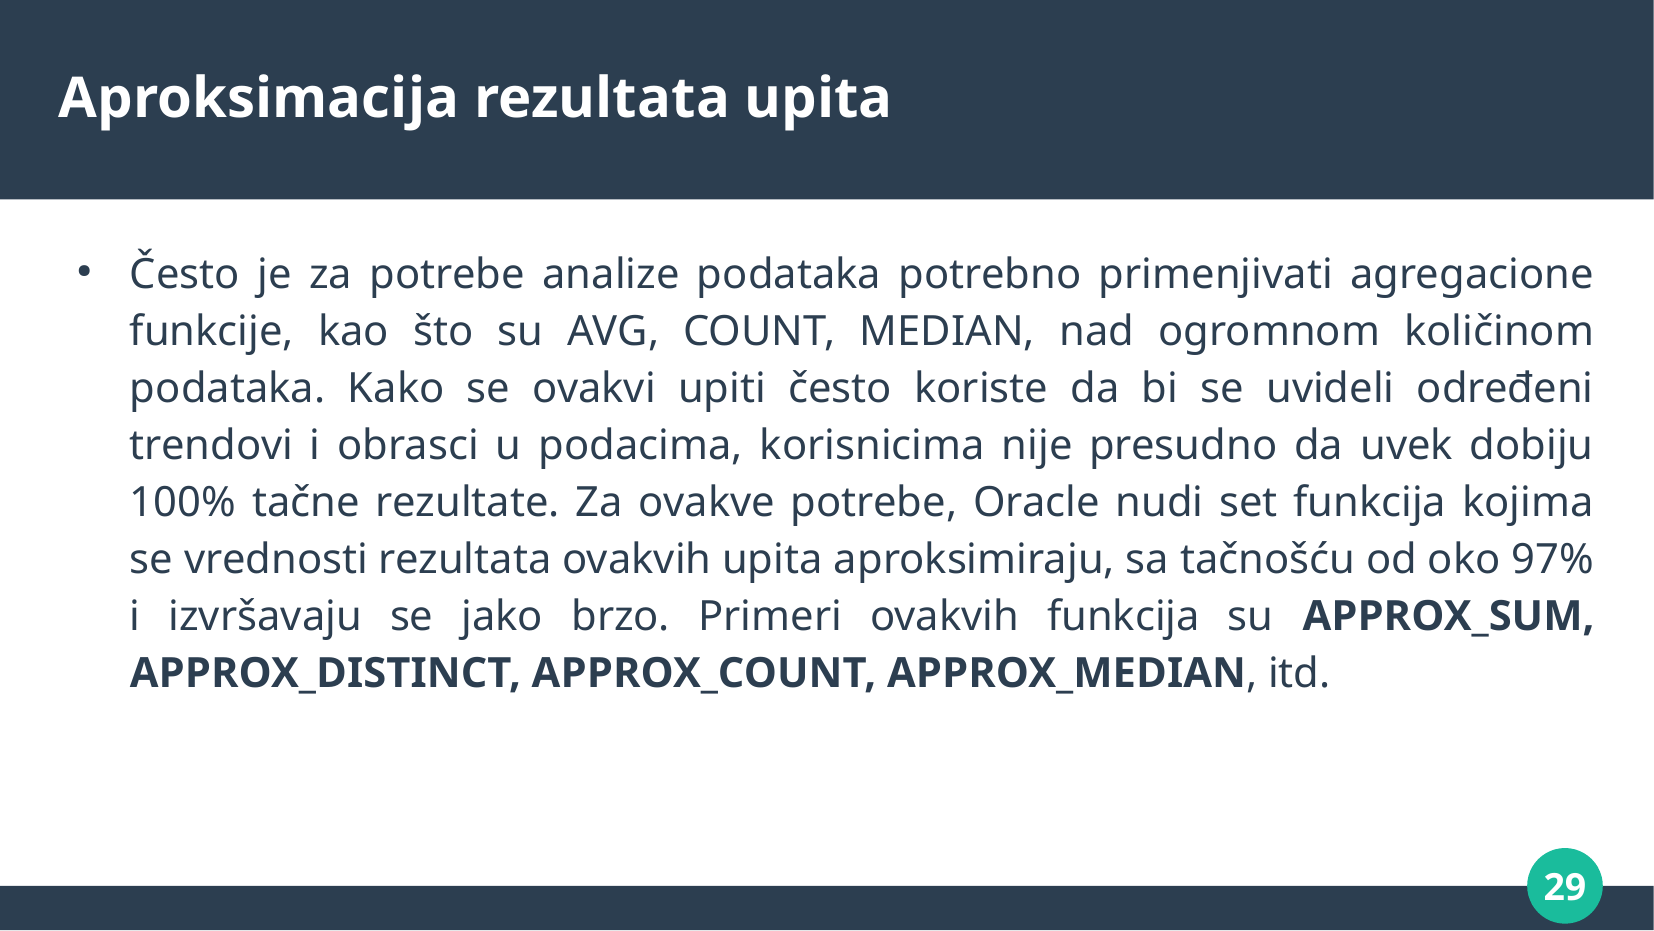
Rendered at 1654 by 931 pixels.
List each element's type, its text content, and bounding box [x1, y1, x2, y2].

list Često je za potrebe analize podataka potrebno primenjivati agregacione funkcije, kao što su AVG, COUNT, MEDIAN, nad ogromnom količinom podataka. Kako se ovakvi upiti često koriste da bi se uvideli određeni trendovi i obrasci u podacima, korisnicima nije presudno da uvek dobiju 100% tačne rezultate. Za ovakve potrebe, Oracle nudi set funkcija kojima se vrednosti rezultata ovakvih upita aproksimiraju, sa tačnošću od oko 97% i izvršavaju se jako brzo. Primeri ovakvih funkcija su APPROX_SUM, APPROX_DISTINCT, APPROX_COUNT, APPROX_MEDIAN, itd. [59, 243, 1595, 864]
title Aproksimacija rezultata upita [59, 37, 1595, 155]
